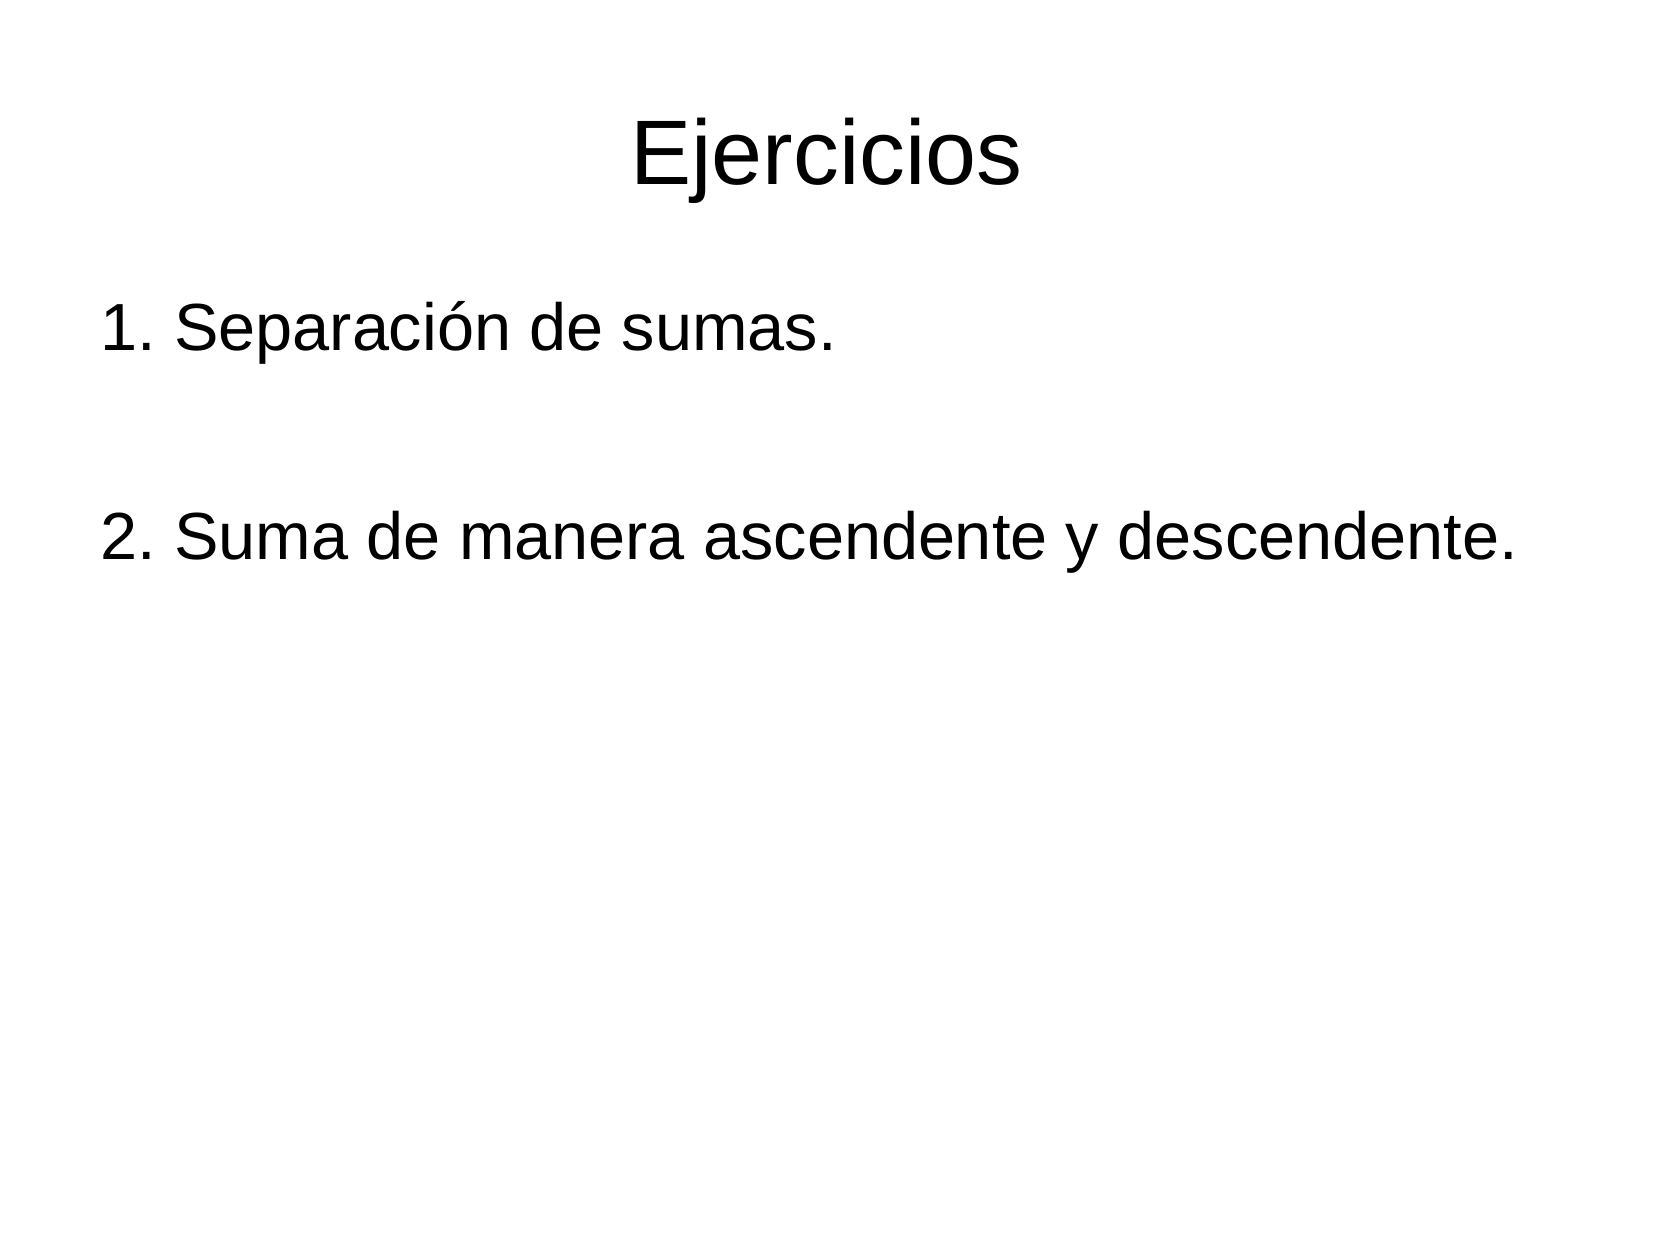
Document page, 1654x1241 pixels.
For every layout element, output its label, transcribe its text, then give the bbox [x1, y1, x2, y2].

title Ejercicios [82, 49, 1571, 257]
list Separación de sumas. Suma de manera ascendente y descendente. [82, 290, 1571, 1109]
